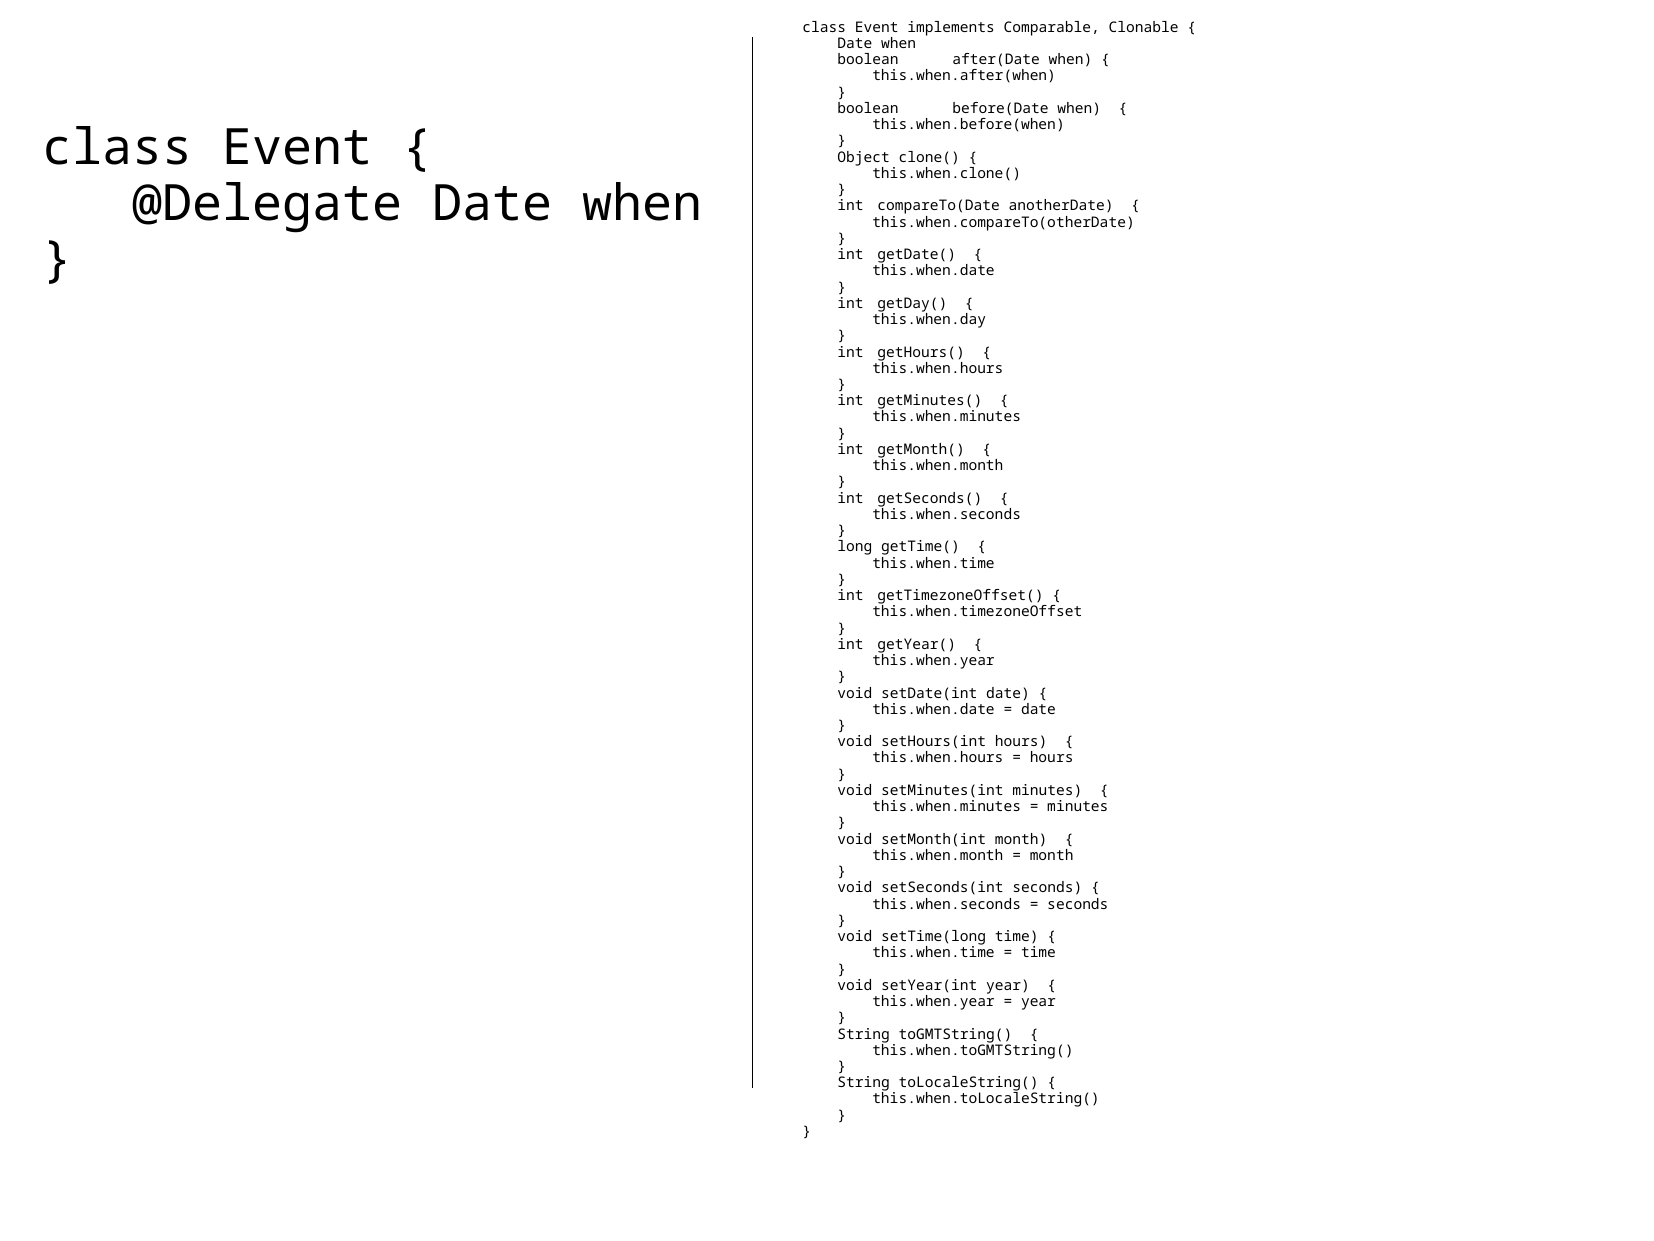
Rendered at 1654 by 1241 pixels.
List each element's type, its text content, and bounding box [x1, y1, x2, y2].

text_box class Event implements Comparable, Clonable { Date when boolean after(Date when) { this.when.after(when) } boolean before(Date when) { this.when.before(when) } Object clone() { this.when.clone() } int compareTo(Date anotherDate) { this.when.compareTo(otherDate) } int getDate() { this.when.date } int getDay() { this.when.day } int getHours() { this.when.hours } int getMinutes() { this.when.minutes } int getMonth() { this.when.month } int getSeconds() { this.when.seconds } long getTime() { this.when.time } int getTimezoneOffset() { this.when.timezoneOffset } int getYear() { this.when.year } void setDate(int date) { this.when.date = date } void setHours(int hours) { this.when.hours = hours } void setMinutes(int minutes) { this.when.minutes = minutes } void setMonth(int month) { this.when.month = month } void setSeconds(int seconds) { this.when.seconds = seconds } void setTime(long time) { this.when.time = time } void setYear(int year) { this.when.year = year } String toGMTString() { this.when.toGMTString() } String toLocaleString() { this.when.toLocaleString() } } [787, 11, 1613, 1181]
text_box class Event { @Delegate Date when } [27, 112, 787, 1088]
